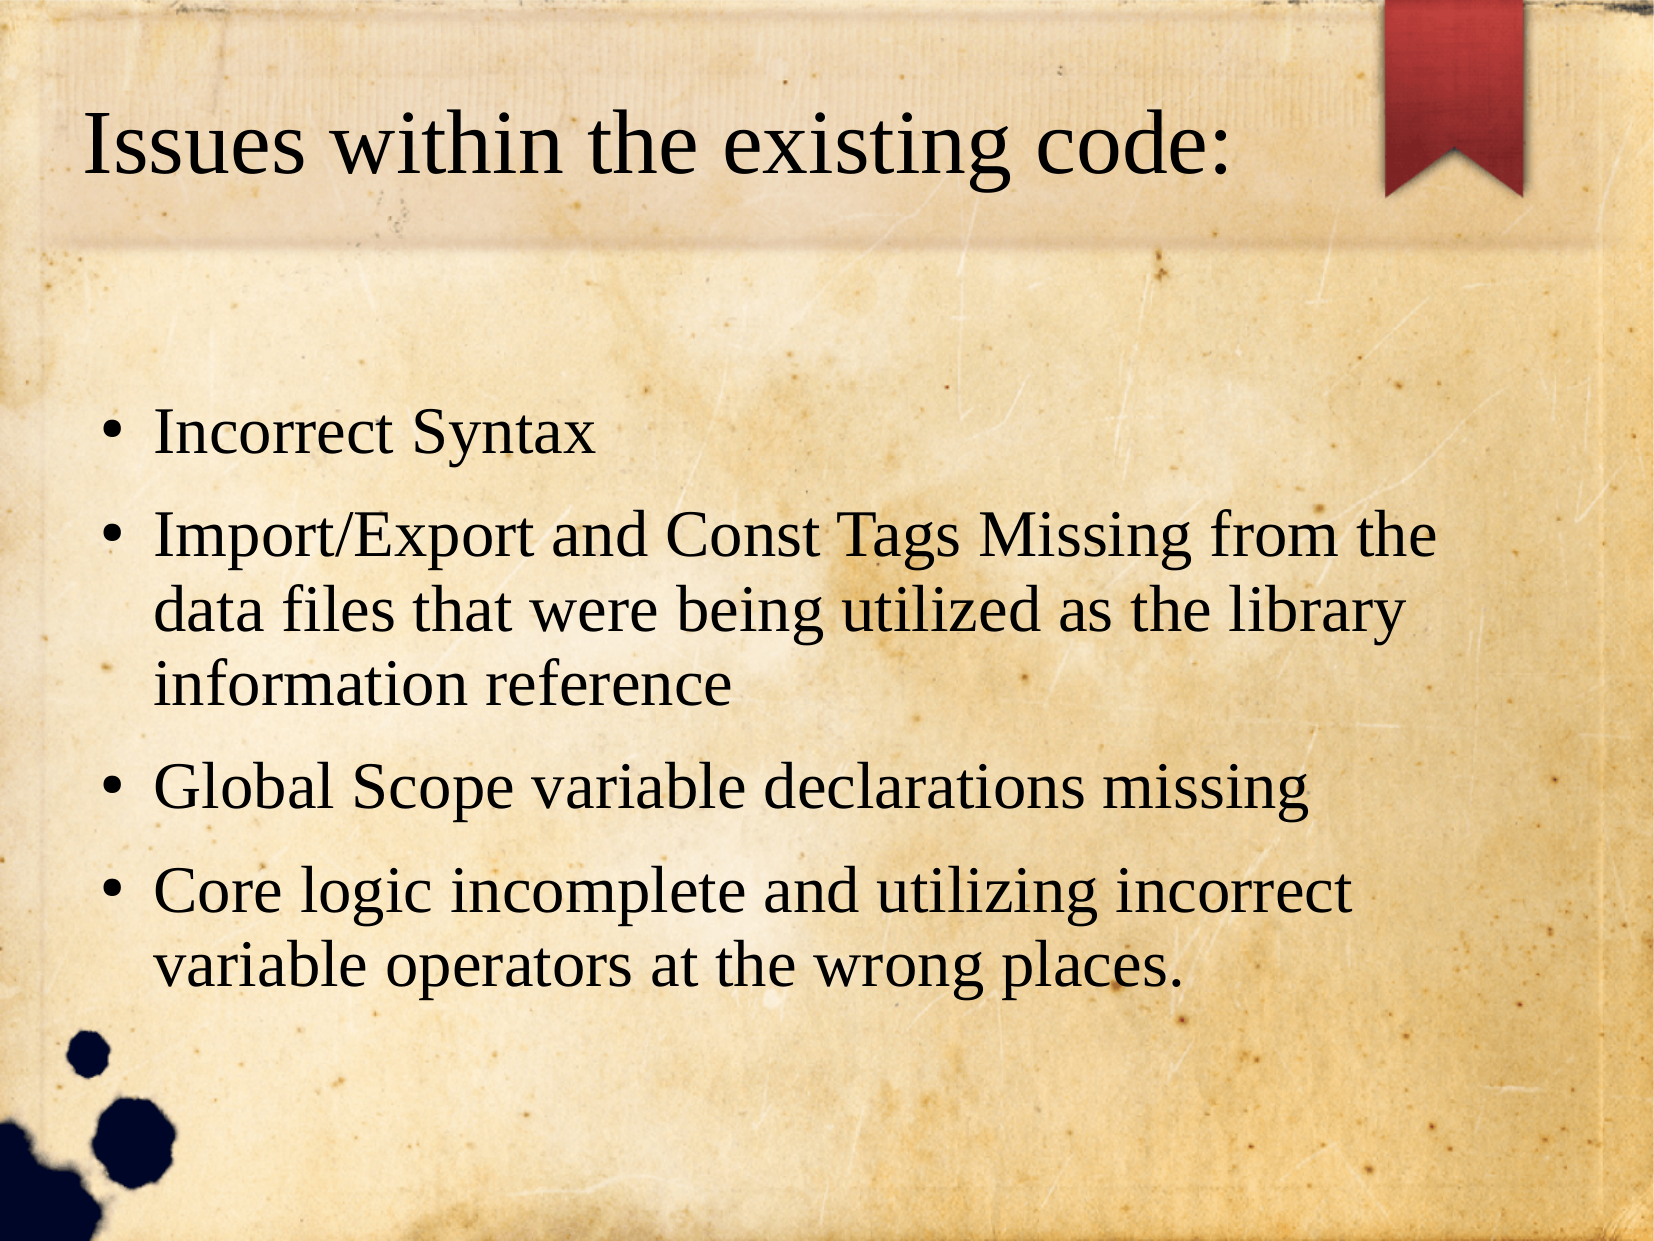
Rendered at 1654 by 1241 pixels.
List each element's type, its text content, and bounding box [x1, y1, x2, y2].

picture [0, 0, 1654, 1241]
list Incorrect Syntax Import/Export and Const Tags Missing from the data files that were being utilized as the library information reference Global Scope variable declarations missing Core logic incomplete and utilizing incorrect variable operators at the wrong places. [82, 290, 1538, 1010]
title Issues within the existing code: [82, 49, 1347, 237]
